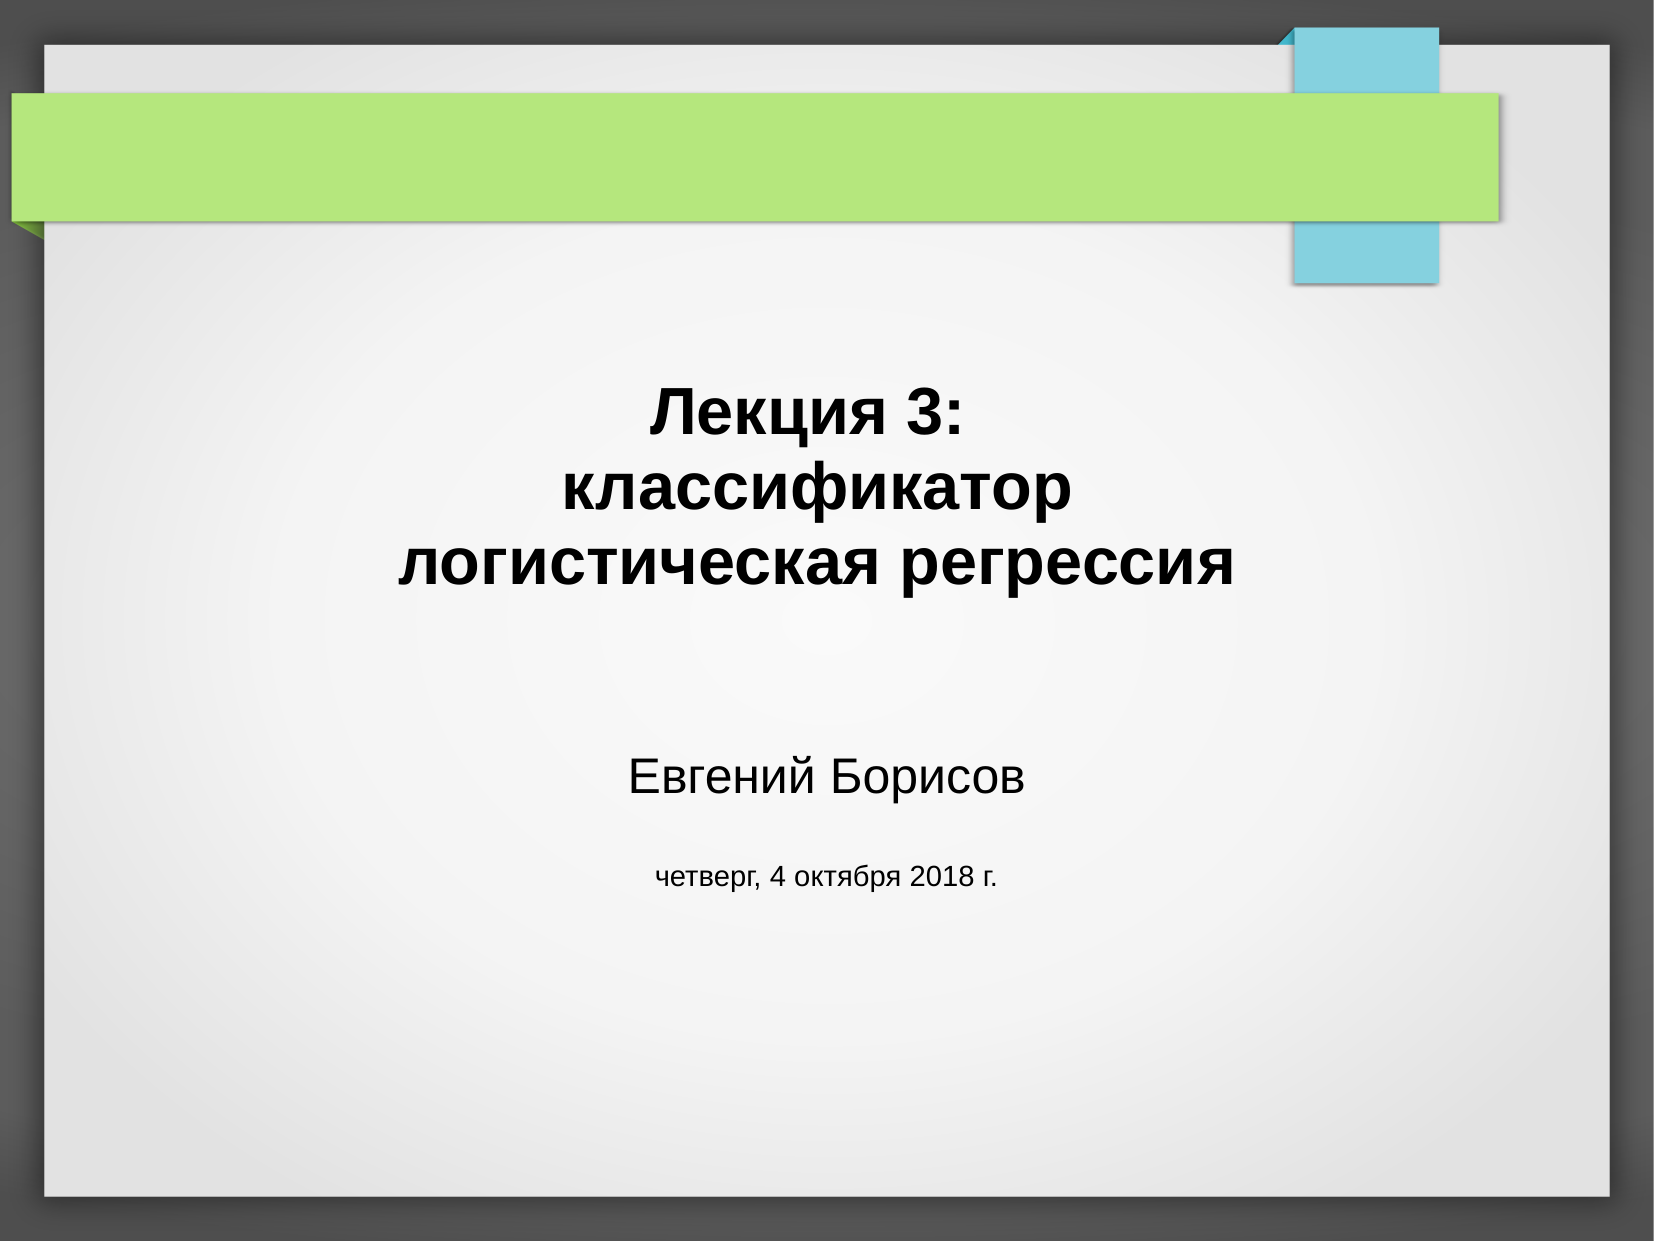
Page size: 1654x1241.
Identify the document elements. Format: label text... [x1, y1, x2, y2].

picture [0, 0, 1654, 1241]
subtitle Лекция 3: классификатор логистическая регрессия Евгений Борисов четверг, 4 октября 2018 г. [82, 290, 1571, 1010]
